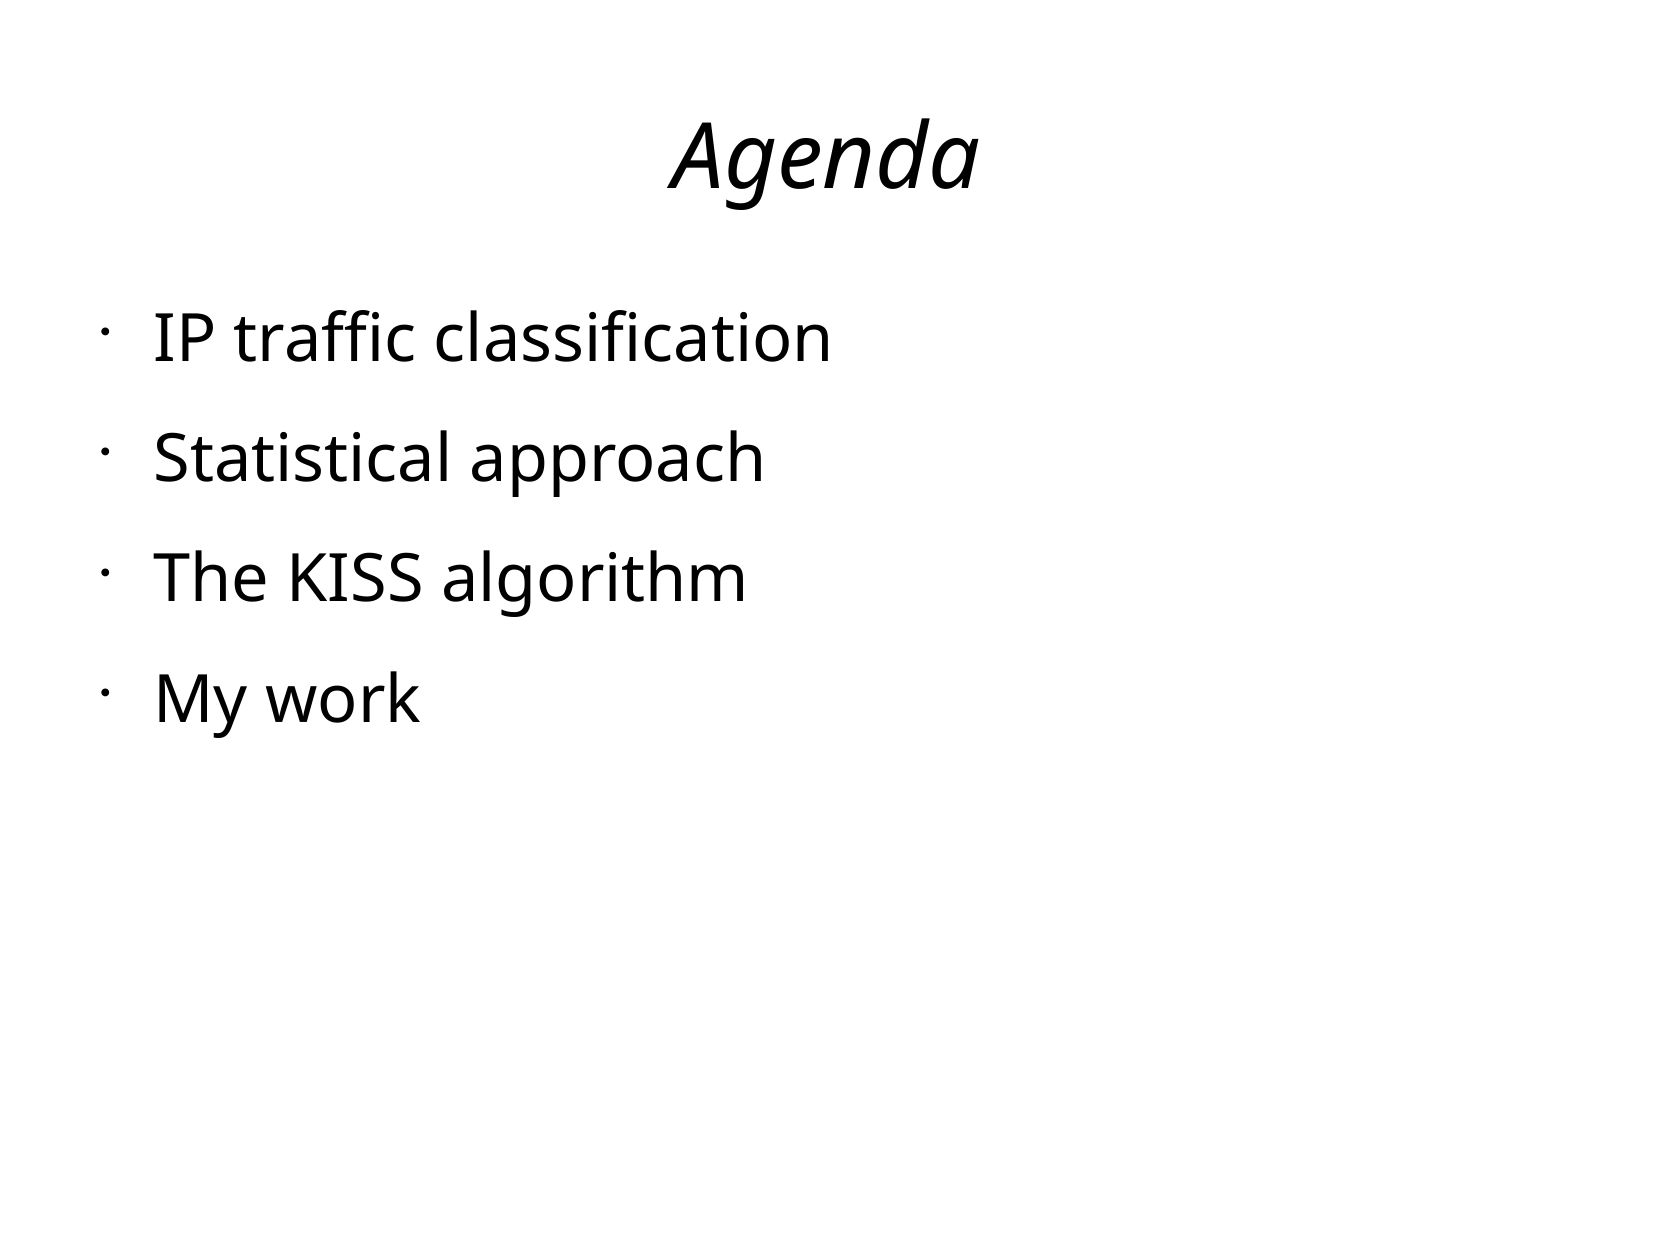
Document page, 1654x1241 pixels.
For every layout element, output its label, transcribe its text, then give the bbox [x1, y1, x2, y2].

list IP traffic classification Statistical approach The KISS algorithm My work [82, 290, 1571, 1109]
title Agenda [82, 56, 1571, 250]
